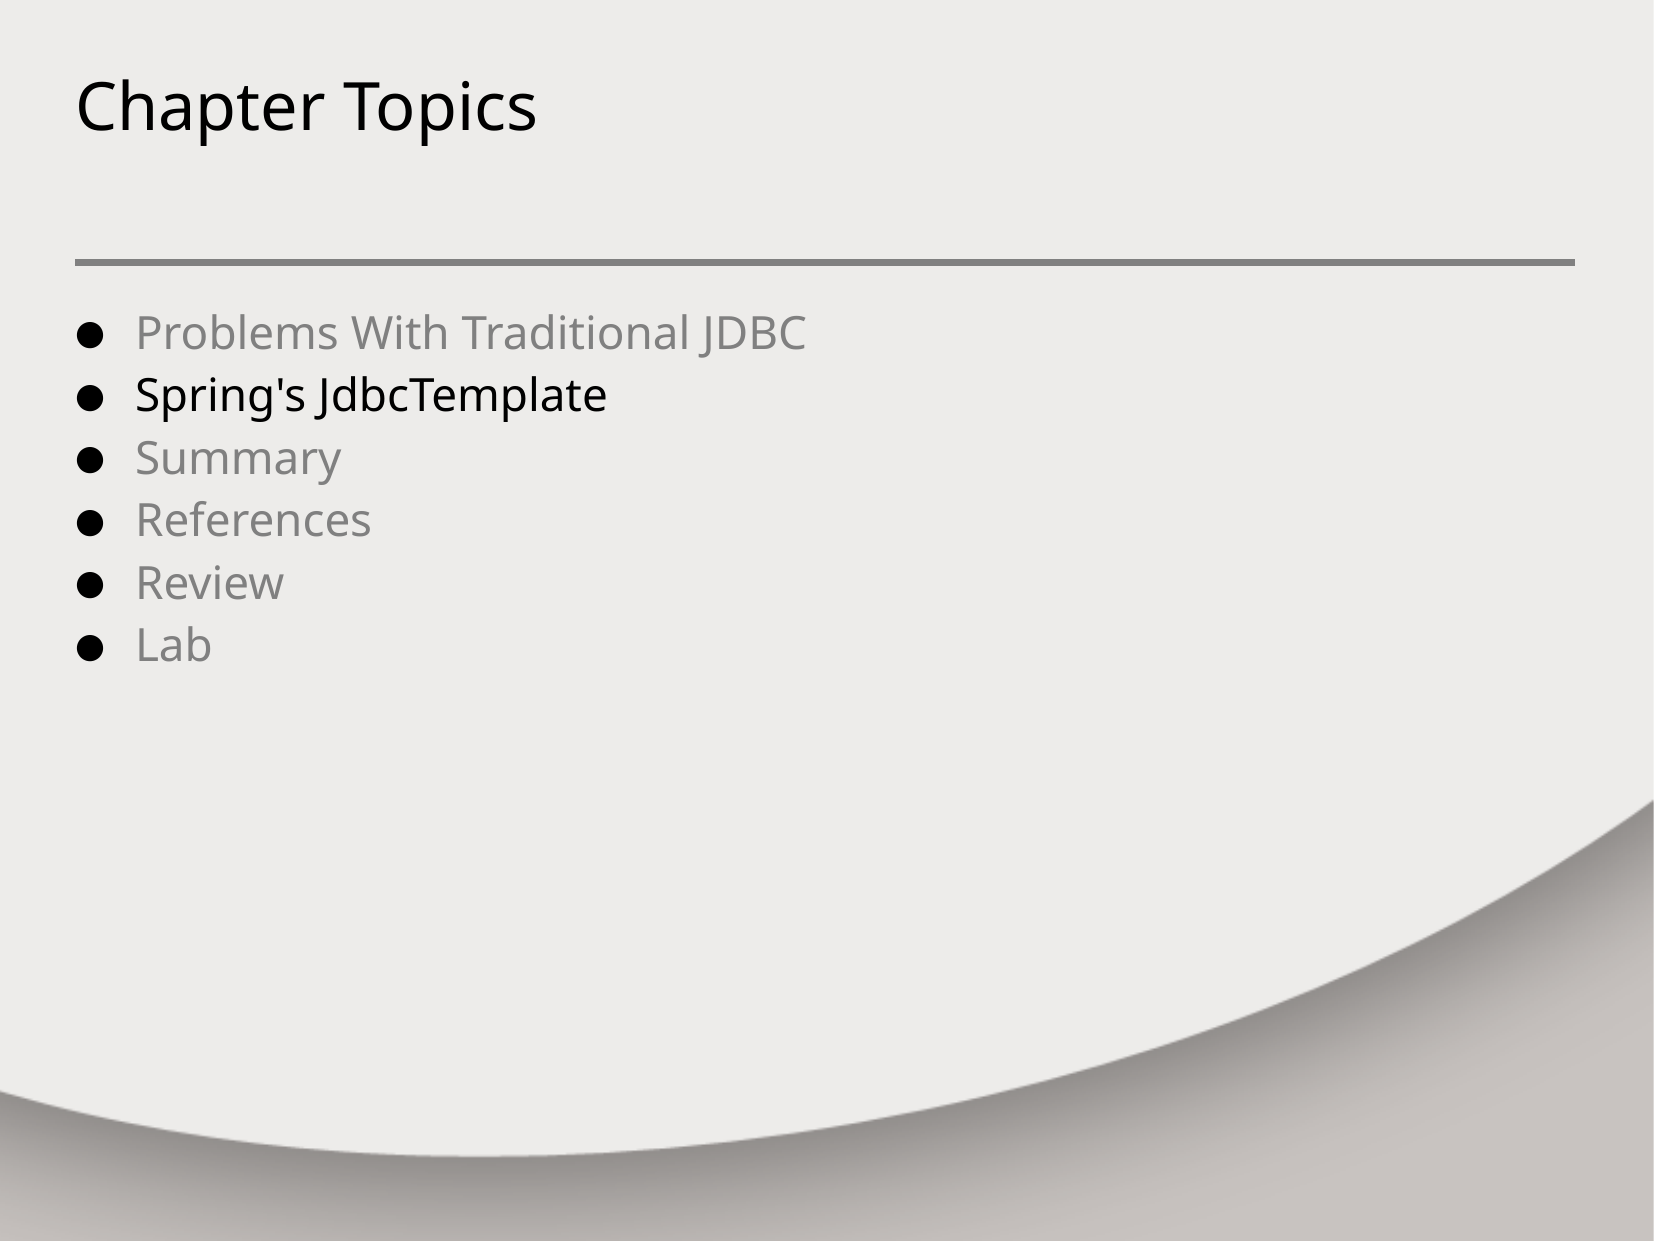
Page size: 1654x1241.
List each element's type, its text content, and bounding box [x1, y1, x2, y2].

picture [0, 0, 1654, 1241]
title Chapter Topics [75, 75, 1576, 226]
list Problems With Traditional JDBC Spring's JdbcTemplate Summary References Review Lab [75, 300, 1576, 1163]
